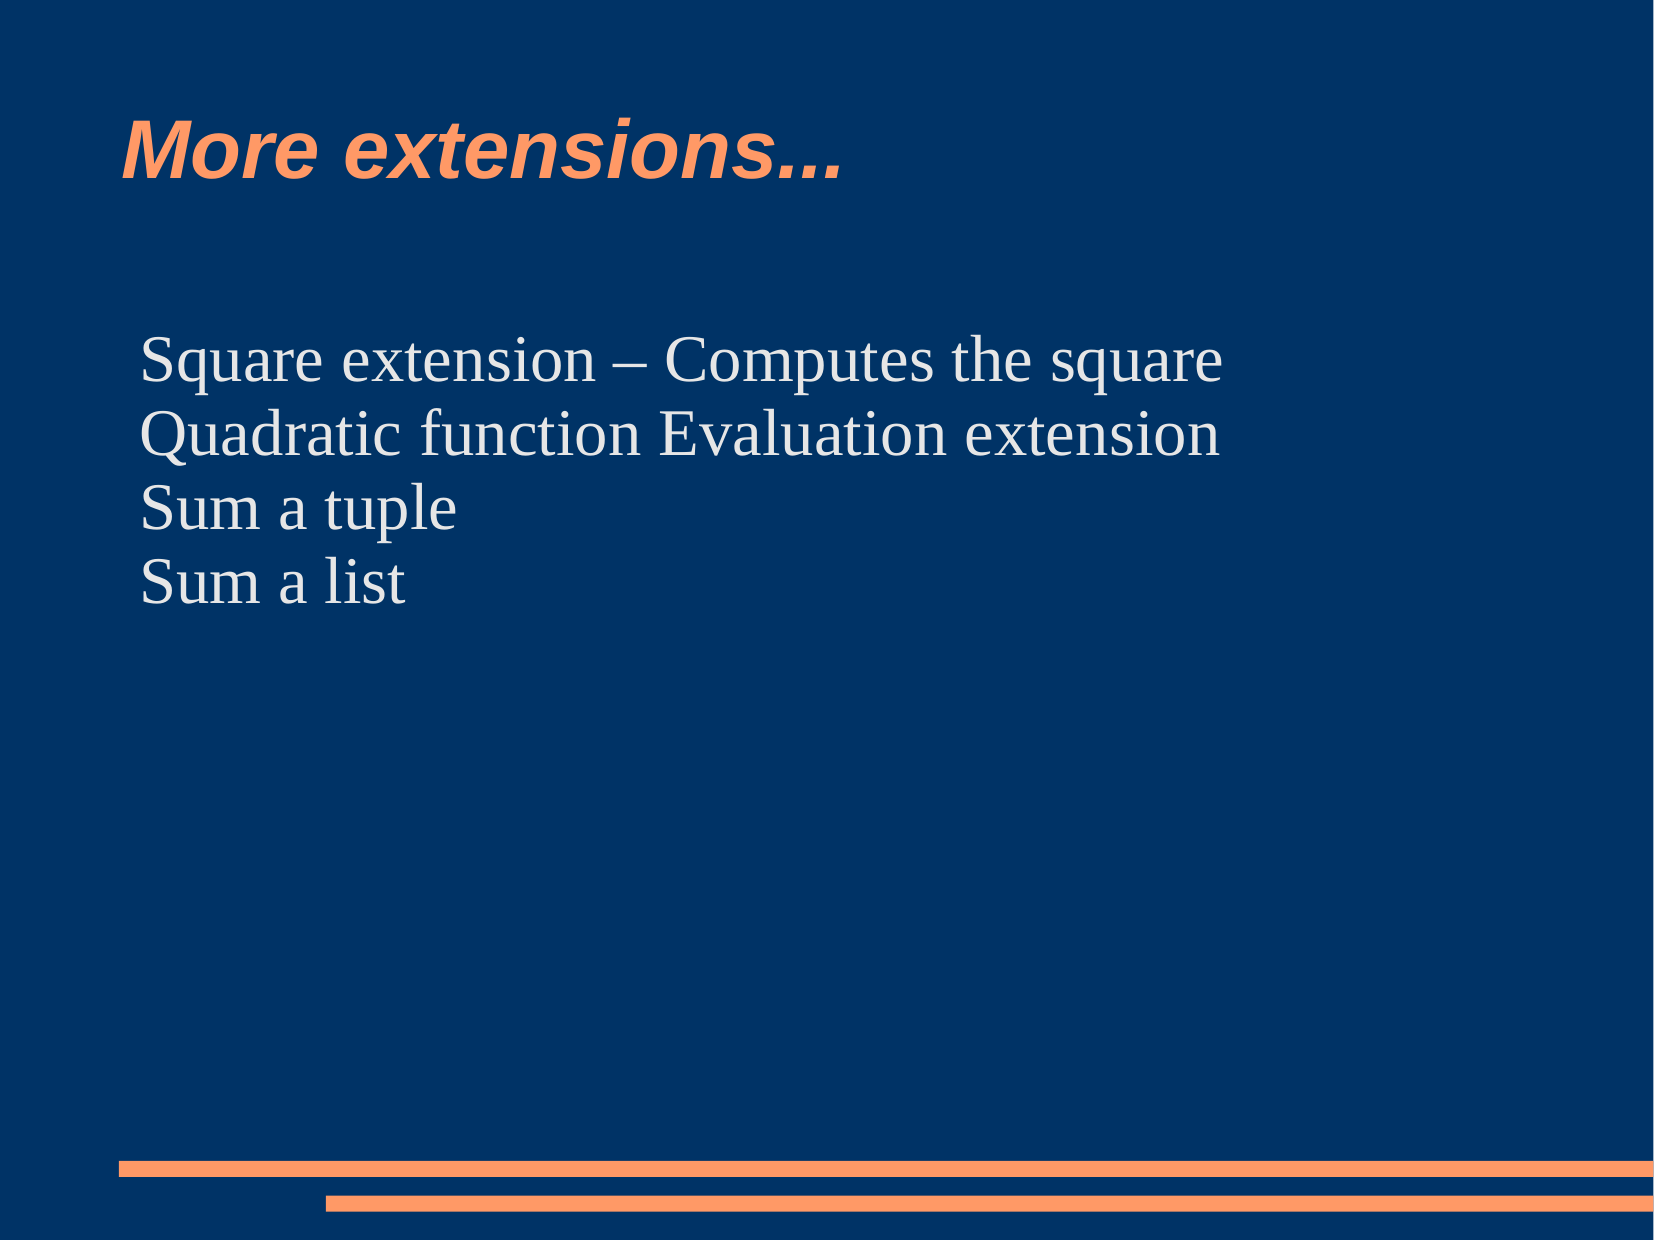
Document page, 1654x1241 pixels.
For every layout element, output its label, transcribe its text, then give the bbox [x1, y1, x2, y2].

title More extensions... [121, 46, 1534, 254]
list Square extension – Computes the square Quadratic function Evaluation extension Sum a tuple Sum a list [121, 322, 1561, 1133]
